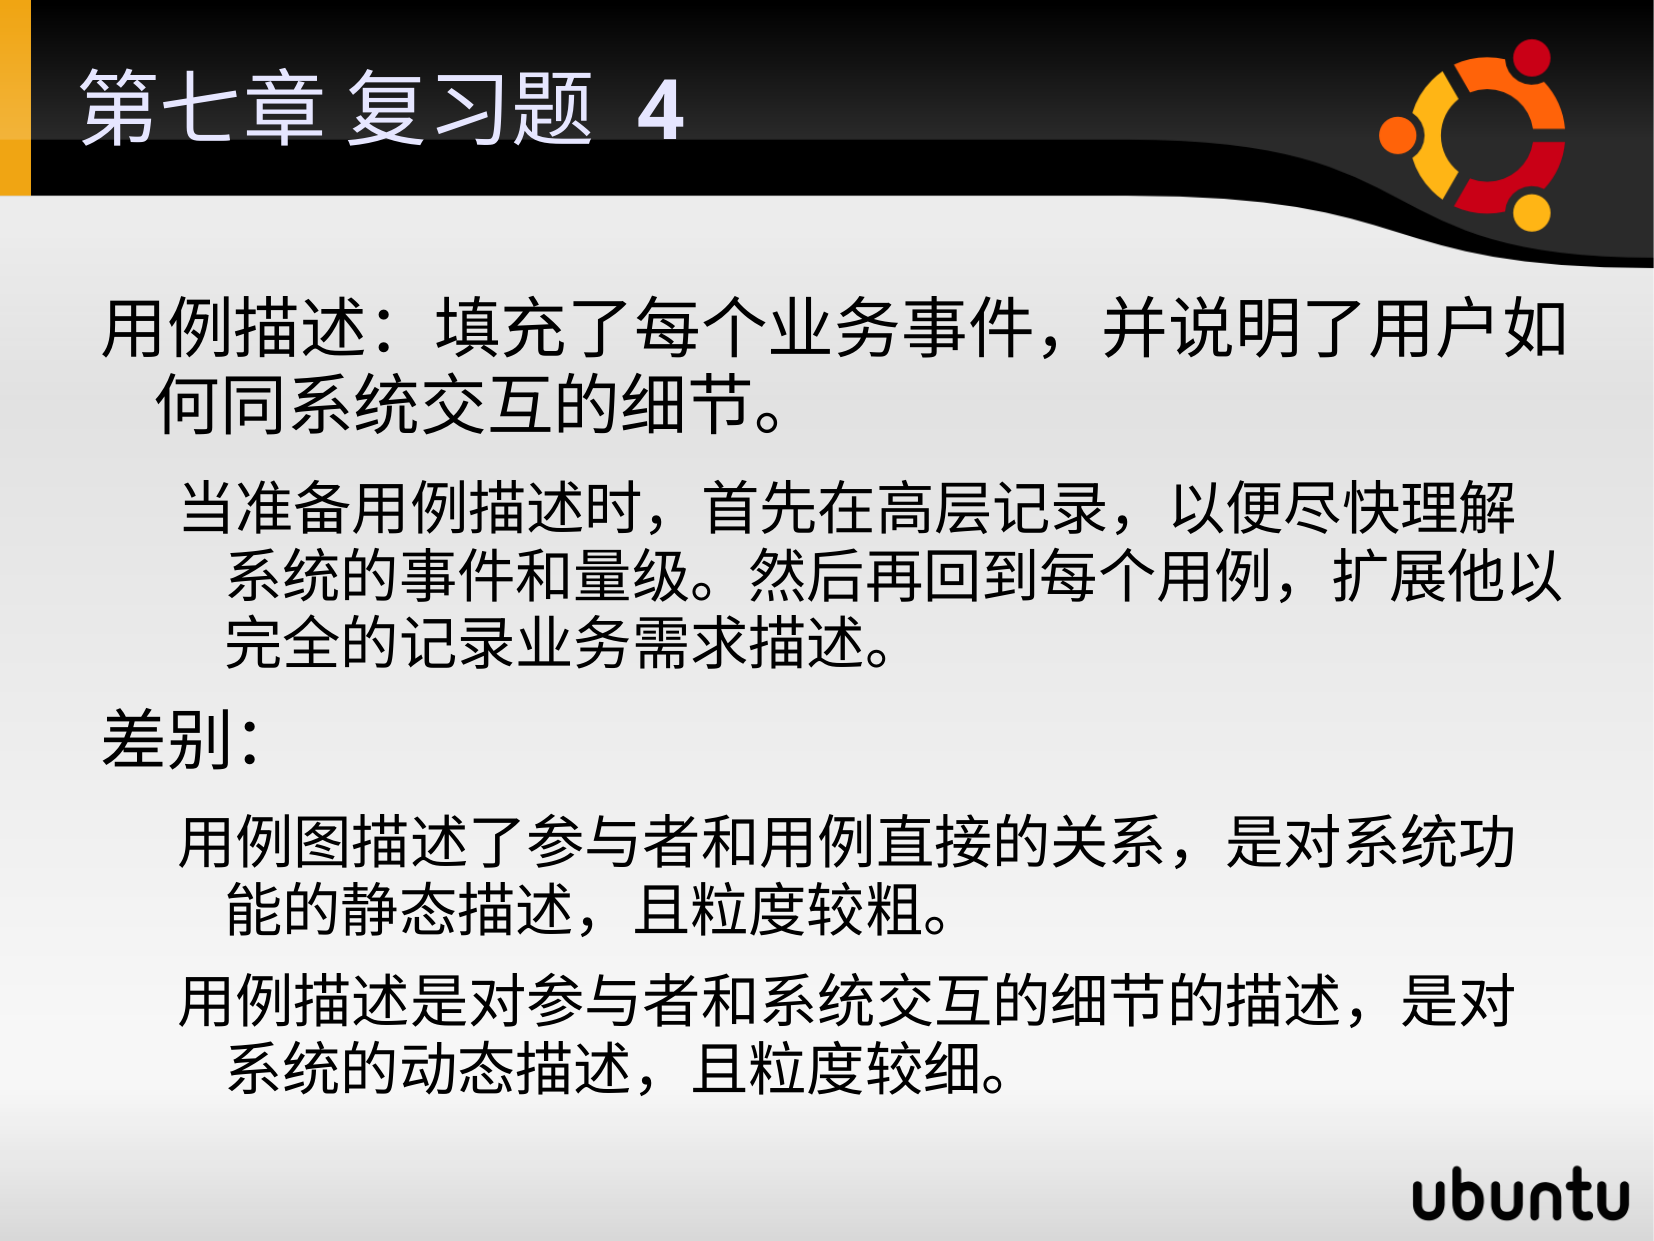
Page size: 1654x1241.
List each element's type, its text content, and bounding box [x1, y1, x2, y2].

list 用例描述：填充了每个业务事件，并说明了用户如何同系统交互的细节。 当准备用例描述时，首先在高层记录，以便尽快理解系统的事件和量级。然后再回到每个用例，扩展他以完全的记录业务需求描述。 差别： 用例图描述了参与者和用例直接的关系，是对系统功能的静态描述，且粒度较粗。 用例描述是对参与者和系统交互的细节的描述，是对系统的动态描述，且粒度较细。 [82, 290, 1571, 1105]
title 第七章 复习题 4 [76, 7, 1565, 200]
picture [0, 0, 1654, 1241]
